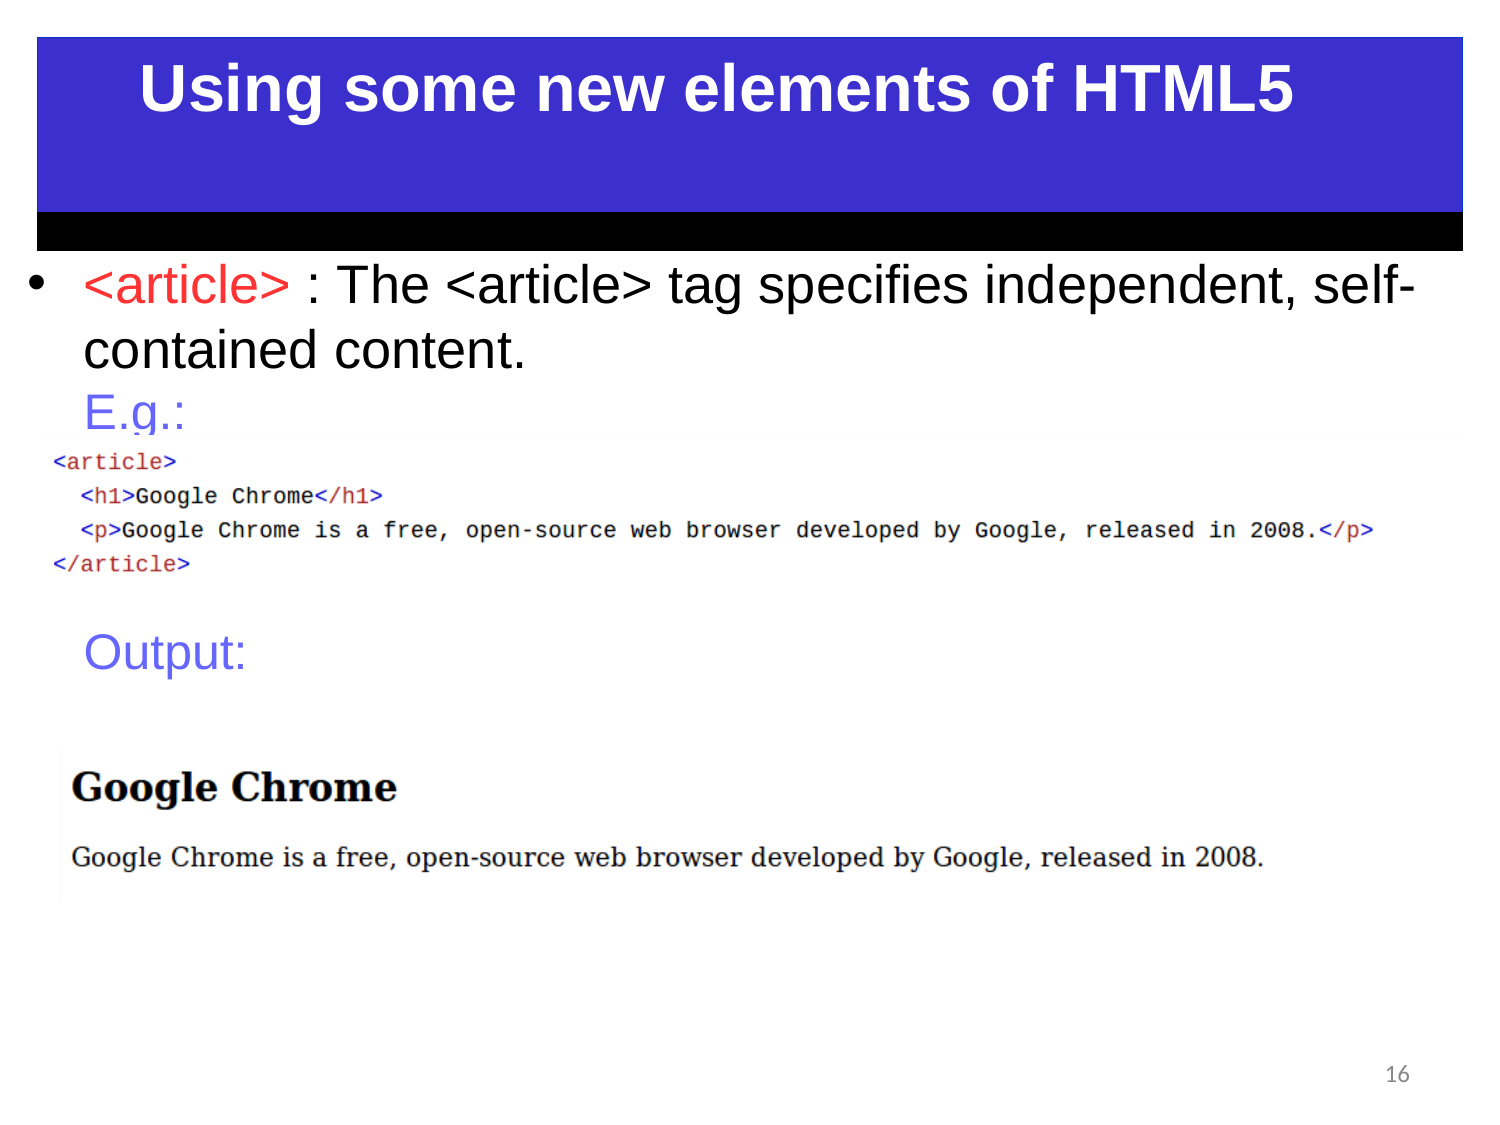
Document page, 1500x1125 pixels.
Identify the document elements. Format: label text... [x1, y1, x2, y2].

text_box <number> [1074, 1042, 1426, 1103]
picture [60, 750, 1321, 902]
picture [43, 435, 1464, 585]
list Using some new elements of HTML5 [50, 37, 1450, 213]
list <article> : The <article> tag specifies independent, self-contained content. E.g.: Output: [12, 241, 1450, 1014]
